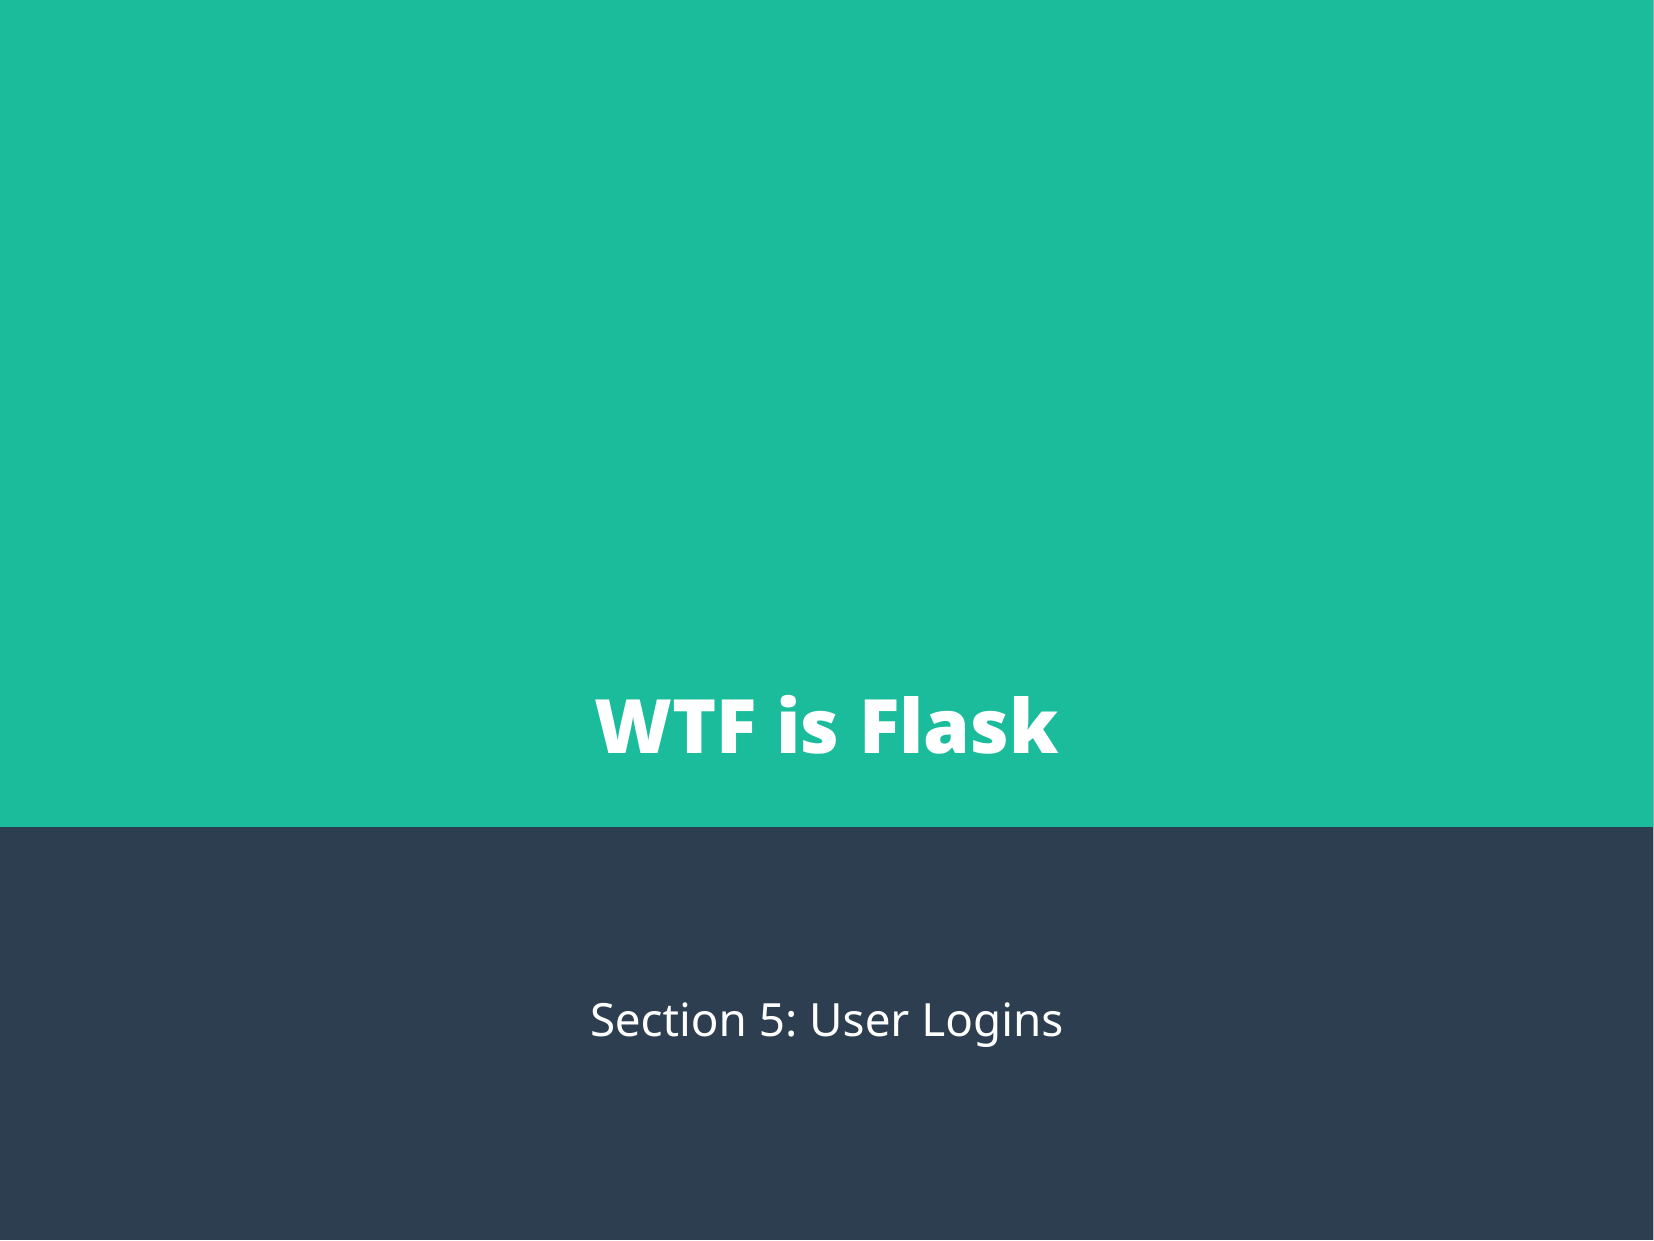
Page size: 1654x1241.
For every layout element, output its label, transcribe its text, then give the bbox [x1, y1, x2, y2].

subtitle Section 5: User Logins [59, 856, 1595, 1182]
title WTF is Flask [59, 620, 1595, 778]
